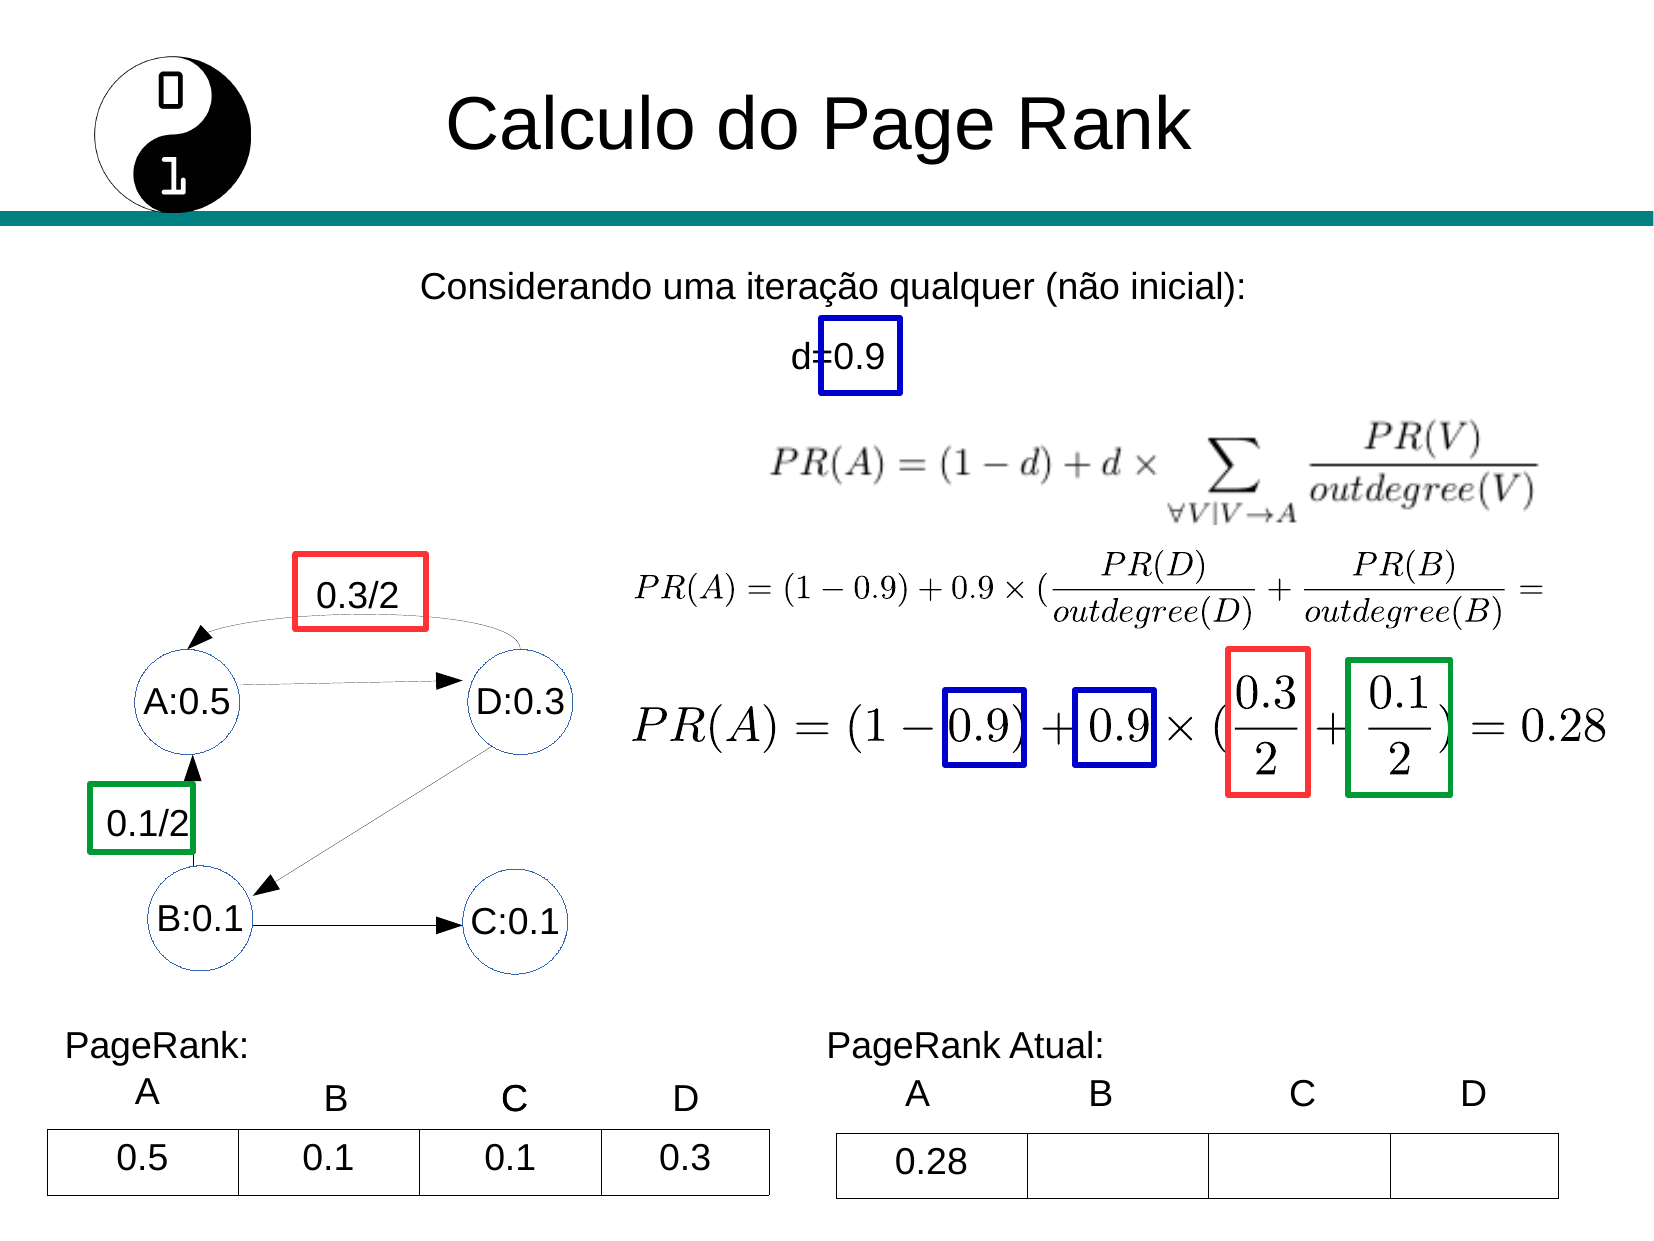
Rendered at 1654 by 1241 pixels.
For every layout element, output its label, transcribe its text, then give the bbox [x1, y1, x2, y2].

text_box [633, 549, 1545, 631]
text_box D:0.3 [467, 649, 573, 755]
text_box [1231, 675, 1305, 775]
table_header [1209, 1134, 1390, 1198]
text_box d=0.9 [824, 328, 897, 386]
text_box A [120, 1075, 175, 1121]
text_box 0.1/2 [196, 795, 205, 852]
picture [94, 56, 251, 213]
text_box [1351, 675, 1448, 775]
text_box C [486, 1069, 541, 1127]
text_box B [1073, 1065, 1129, 1122]
title Calculo do Page Rank [0, 19, 1654, 211]
text_box B:0.1 [147, 865, 253, 971]
text_box [1311, 676, 1345, 775]
table_header 0.1 [420, 1130, 601, 1195]
text_box C:0.1 [462, 869, 568, 975]
text_box D [1445, 1065, 1501, 1122]
text_box Considerando uma iteração qualquer (não inicial): [405, 258, 1262, 316]
text_box PageRank: [49, 1017, 265, 1075]
text_box B [309, 1069, 364, 1127]
text_box D [657, 1069, 713, 1127]
table_header 0.3 [602, 1130, 769, 1195]
table_header [1028, 1134, 1208, 1198]
picture [750, 404, 1582, 526]
text_box d=0.9 [776, 328, 818, 386]
text_box PageRank Atual: [811, 1017, 1120, 1075]
text_box C [1274, 1065, 1329, 1122]
text_box [630, 676, 1225, 775]
table_header 0.1 [239, 1130, 419, 1195]
text_box A [890, 1075, 946, 1122]
table_header 0.28 [837, 1134, 1027, 1198]
table_header [1391, 1134, 1558, 1198]
table_header 0.5 [48, 1130, 238, 1195]
text_box 0.3/2 [301, 566, 423, 624]
text_box A:0.5 [134, 649, 240, 755]
text_box 0.1/2 [93, 795, 190, 849]
text_box [1453, 676, 1608, 775]
